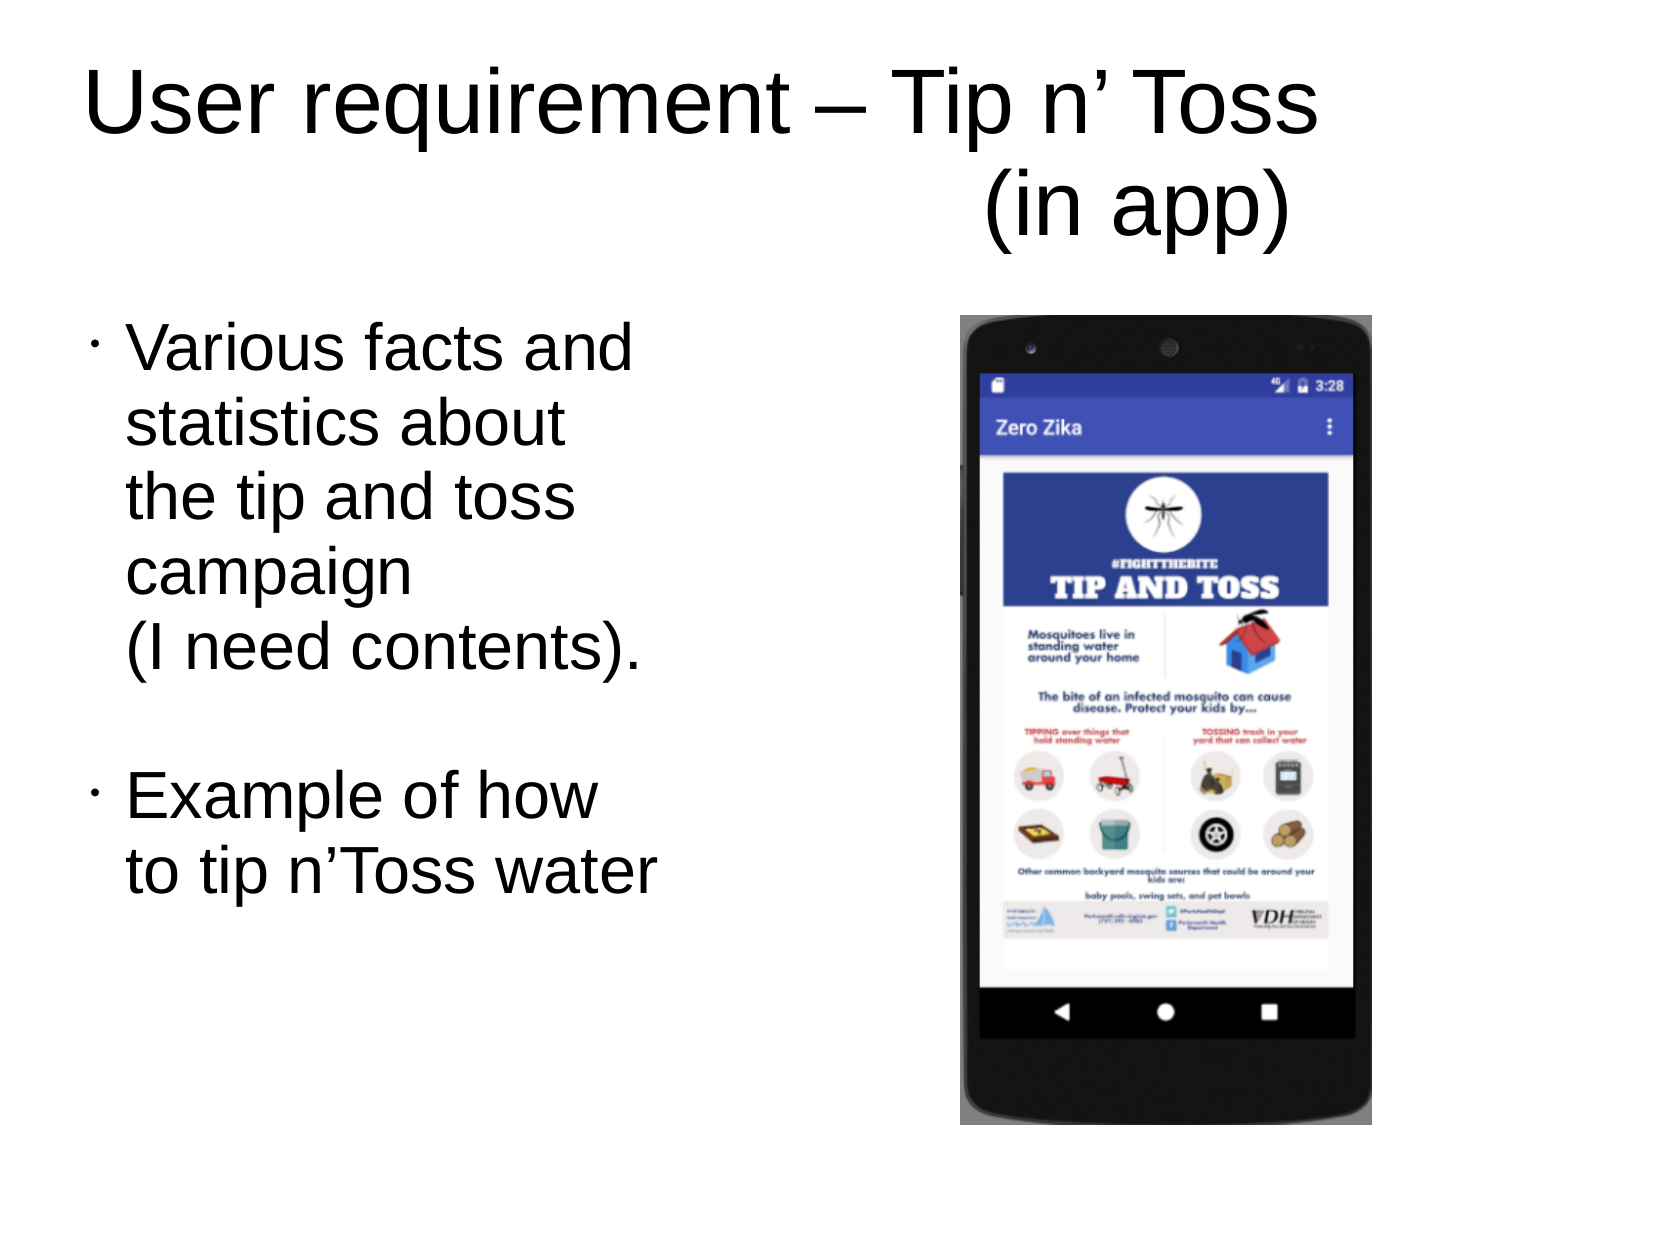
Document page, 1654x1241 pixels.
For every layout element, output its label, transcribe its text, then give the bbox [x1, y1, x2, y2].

title User requirement – Tip n’ Toss (in app) [82, 49, 1571, 257]
picture [960, 315, 1372, 1126]
text_box Various facts and statistics about the tip and toss campaign (I need contents). Example of how to tip n’Toss water [90, 309, 668, 1030]
